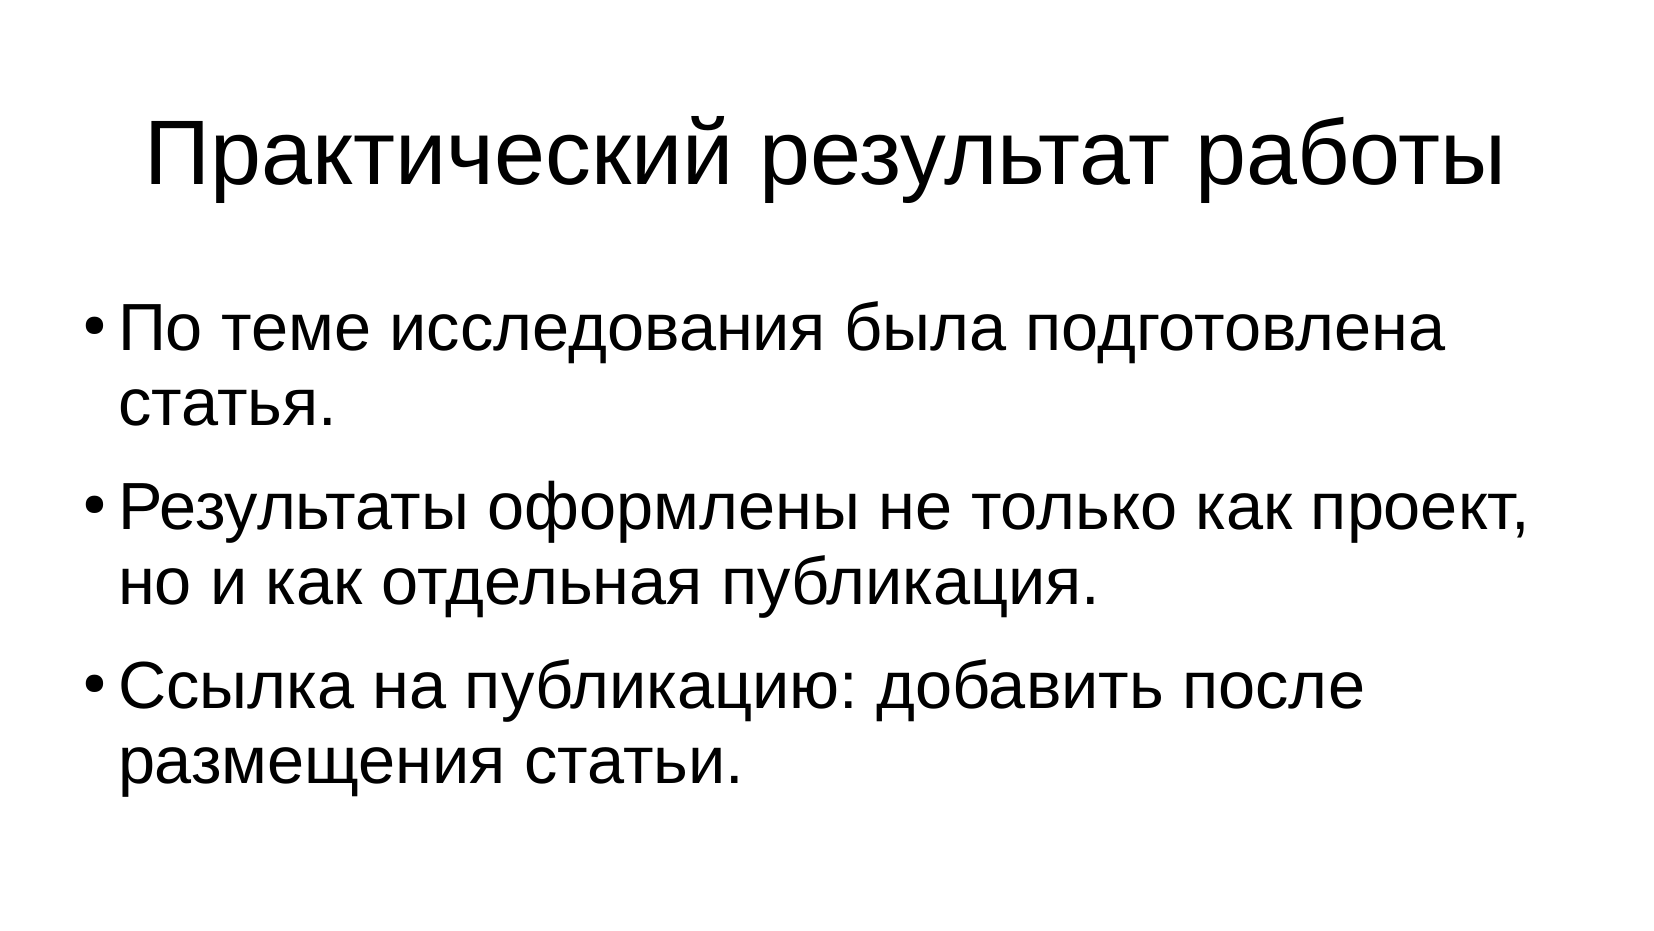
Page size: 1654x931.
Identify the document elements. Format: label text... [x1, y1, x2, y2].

list По теме исследования была подготовлена статья. Результаты оформлены не только как проект, но и как отдельная публикация. Ссылка на публикацию: добавить после размещения статьи. [82, 290, 1571, 931]
title Практический результат работы [82, 49, 1571, 257]
